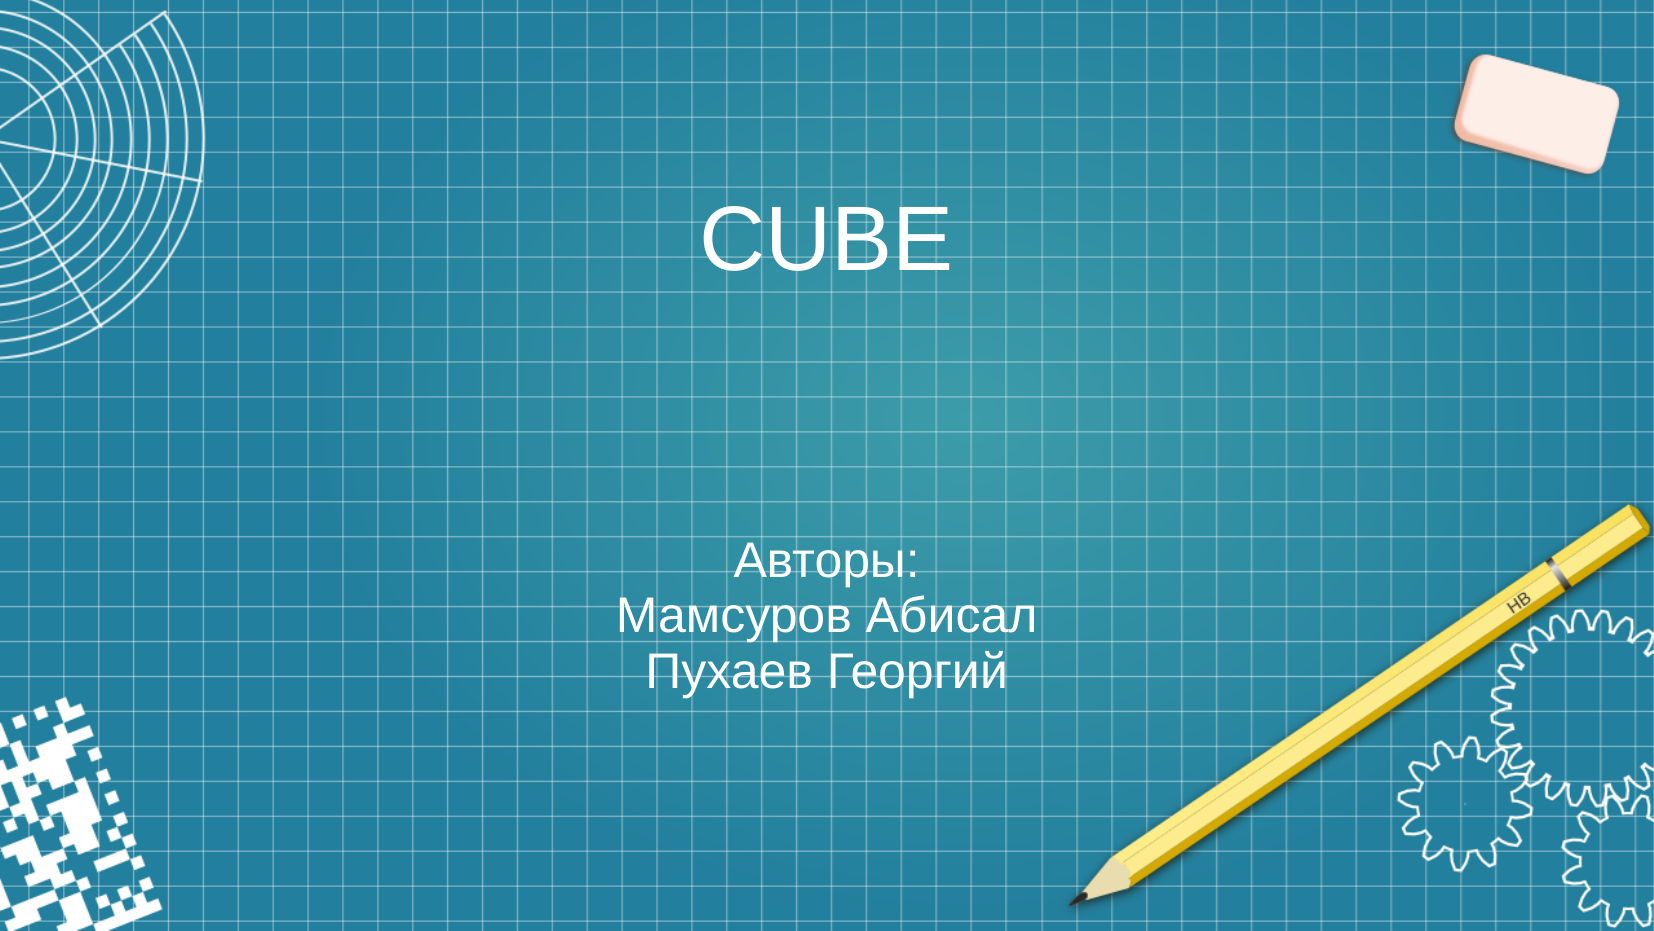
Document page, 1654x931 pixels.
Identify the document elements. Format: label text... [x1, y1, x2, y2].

title CUBE [82, 132, 1571, 346]
picture [0, 0, 1654, 931]
subtitle Авторы: Мамсуров Абисал Пухаев Георгий [82, 389, 1571, 842]
